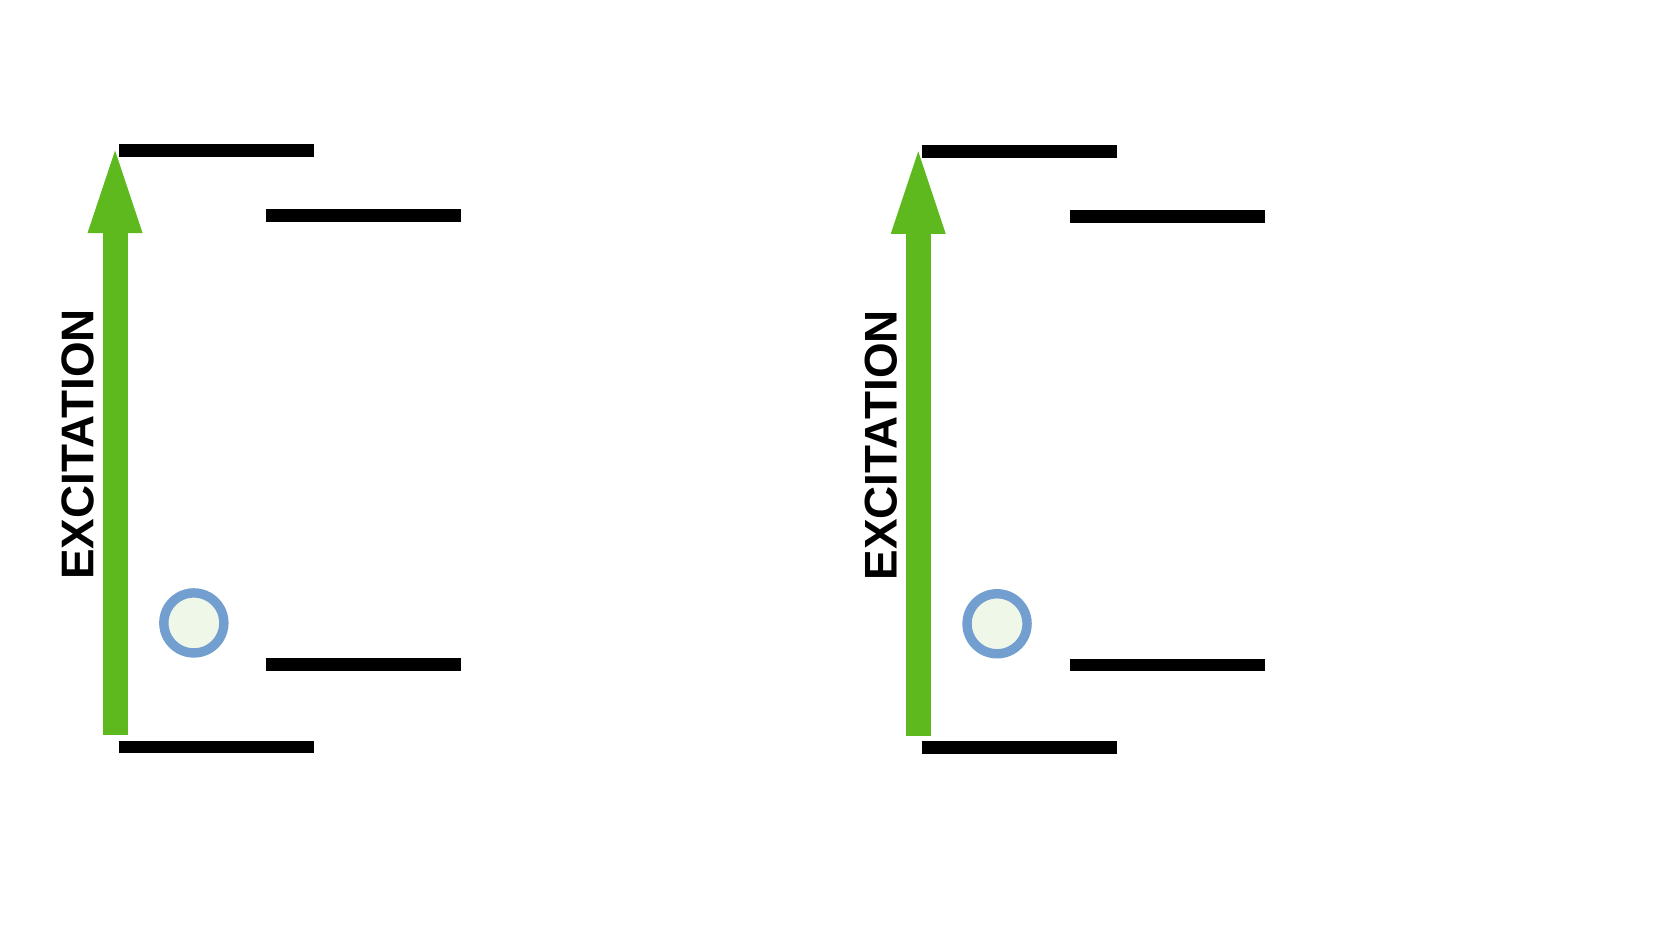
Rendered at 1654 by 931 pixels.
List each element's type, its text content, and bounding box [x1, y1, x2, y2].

text_box EXCITATION [44, 189, 111, 700]
text_box [967, 593, 1028, 654]
text_box EXCITATION [847, 190, 914, 701]
text_box [163, 592, 224, 653]
